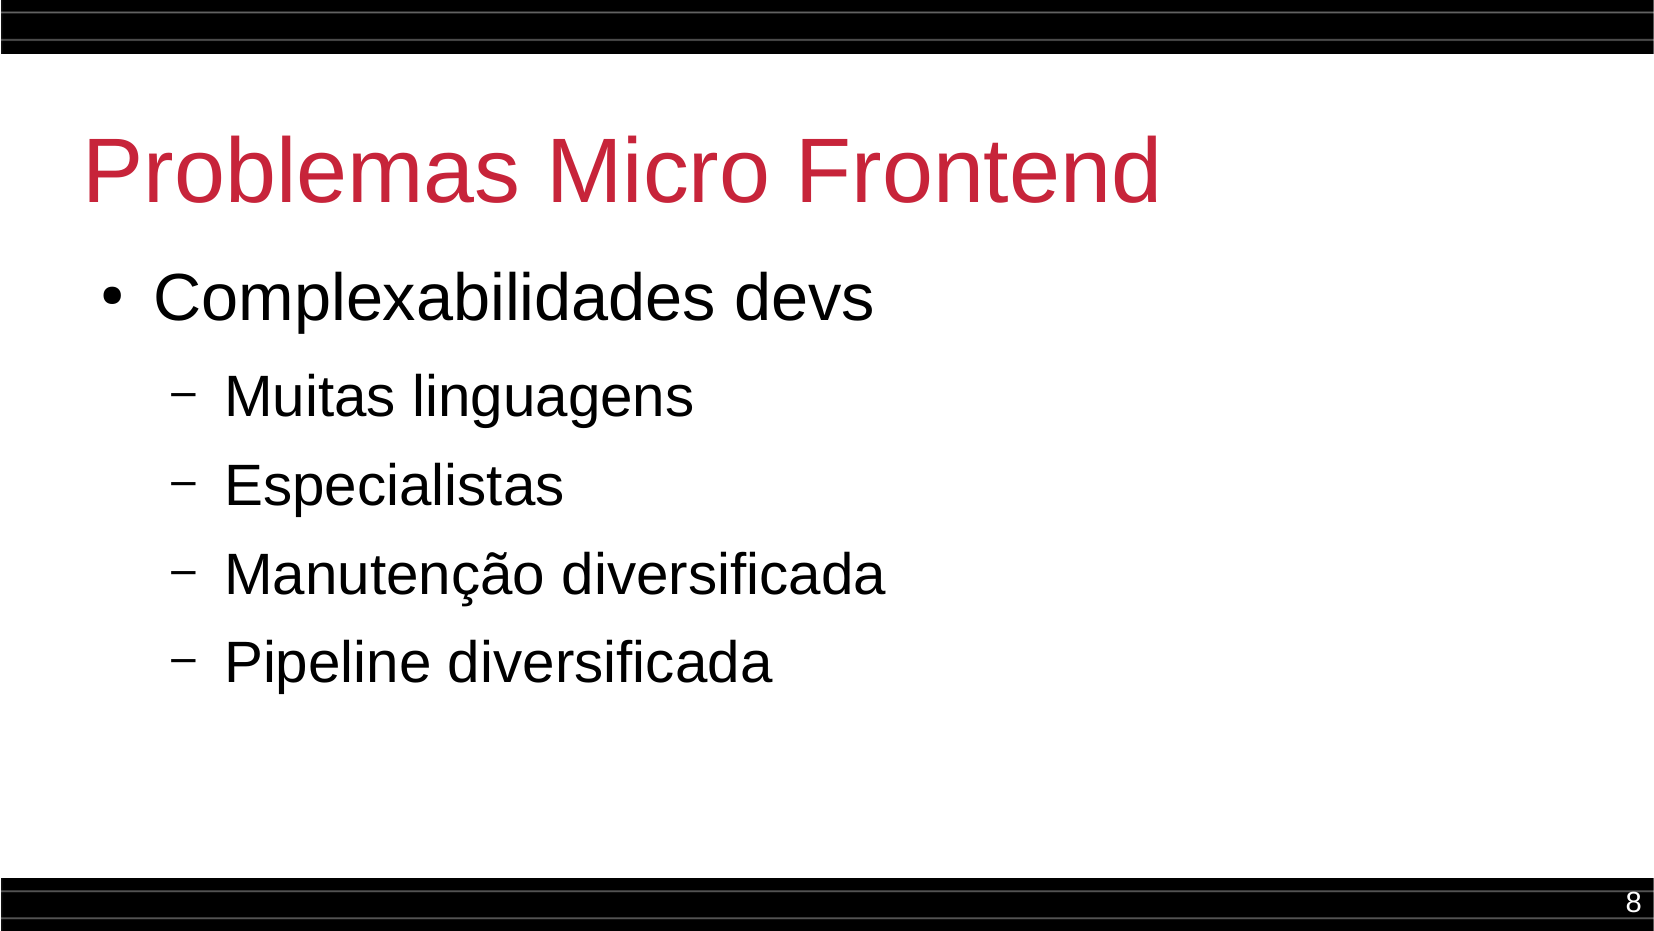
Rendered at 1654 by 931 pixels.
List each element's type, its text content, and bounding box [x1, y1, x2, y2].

title Problemas Micro Frontend [82, 92, 1571, 249]
list Complexabilidades devs Muitas linguagens Especialistas Manutenção diversificada Pipeline diversificada [82, 259, 1583, 804]
picture [1, 878, 1654, 931]
picture [1, 0, 1654, 54]
